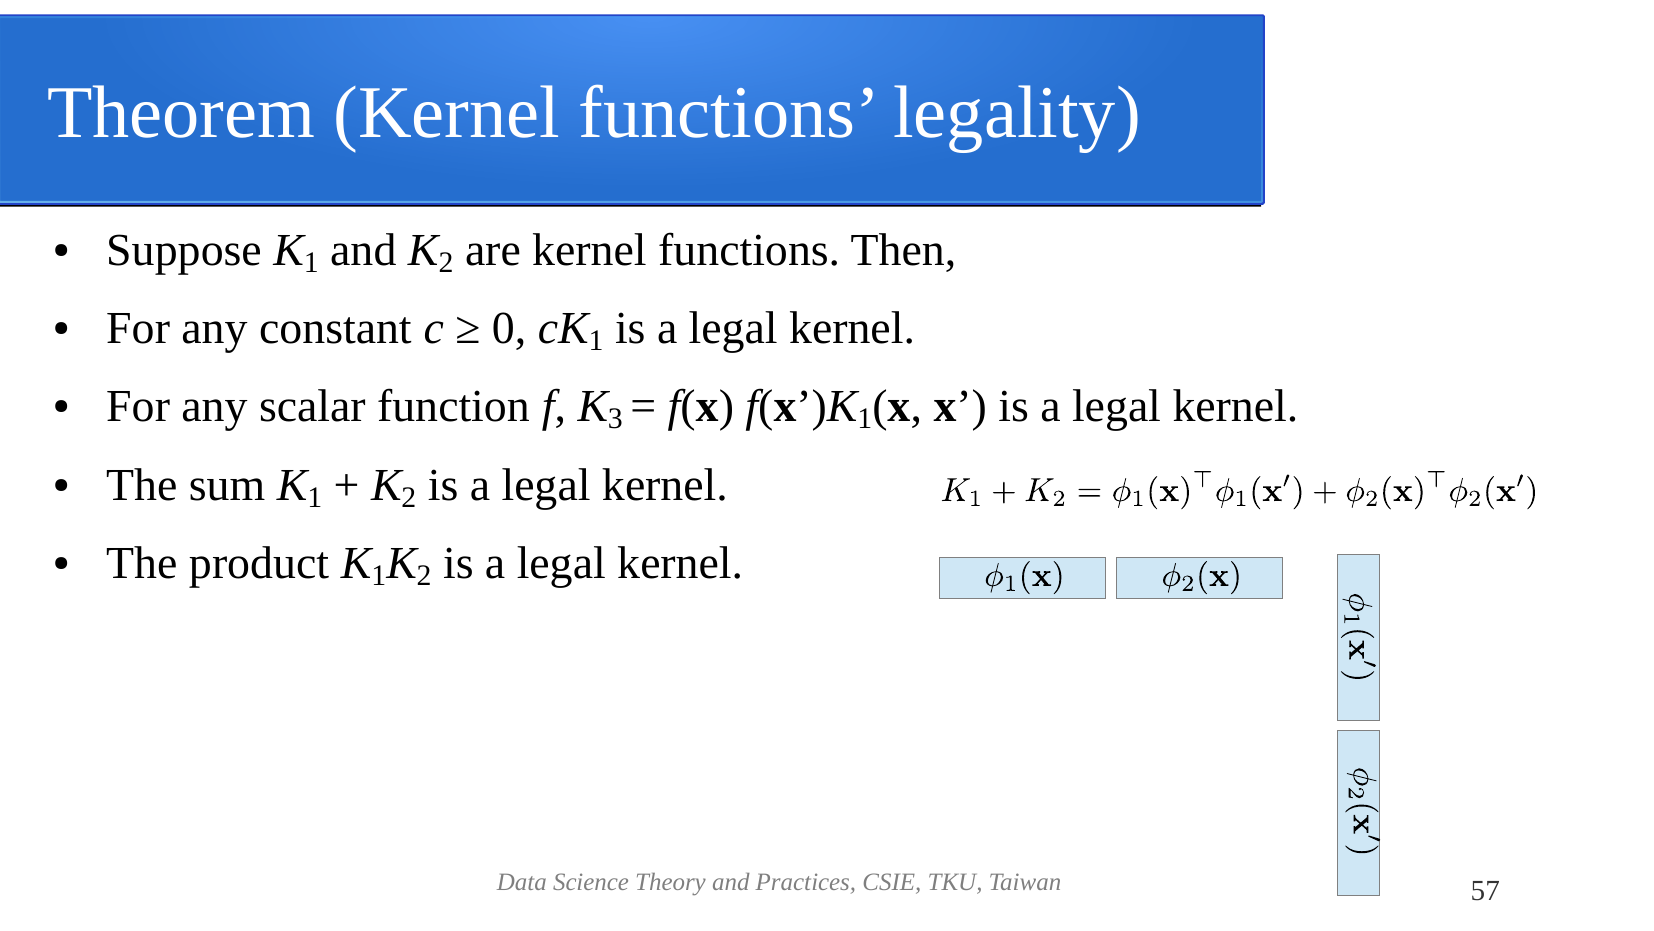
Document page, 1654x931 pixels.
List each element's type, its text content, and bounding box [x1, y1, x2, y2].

text_box [1116, 557, 1283, 599]
text_box [1337, 730, 1380, 896]
text_box [1337, 554, 1380, 721]
picture [940, 471, 1535, 510]
list Suppose K1 and K2 are kernel functions. Then, For any constant c ≥ 0, cK1 is a legal kernel. For any scalar function f, K3 = f(x) f(x’)K1(x, x’) is a legal kernel. The sum K1 + K2 is a legal kernel. The product K1K2 is a legal kernel. [35, 224, 1524, 764]
picture [1161, 561, 1239, 595]
picture [1340, 592, 1376, 679]
picture [1345, 766, 1381, 854]
title Theorem (Kernel functions’ legality) [47, 35, 1199, 189]
text_box [939, 557, 1106, 599]
picture [984, 561, 1062, 595]
